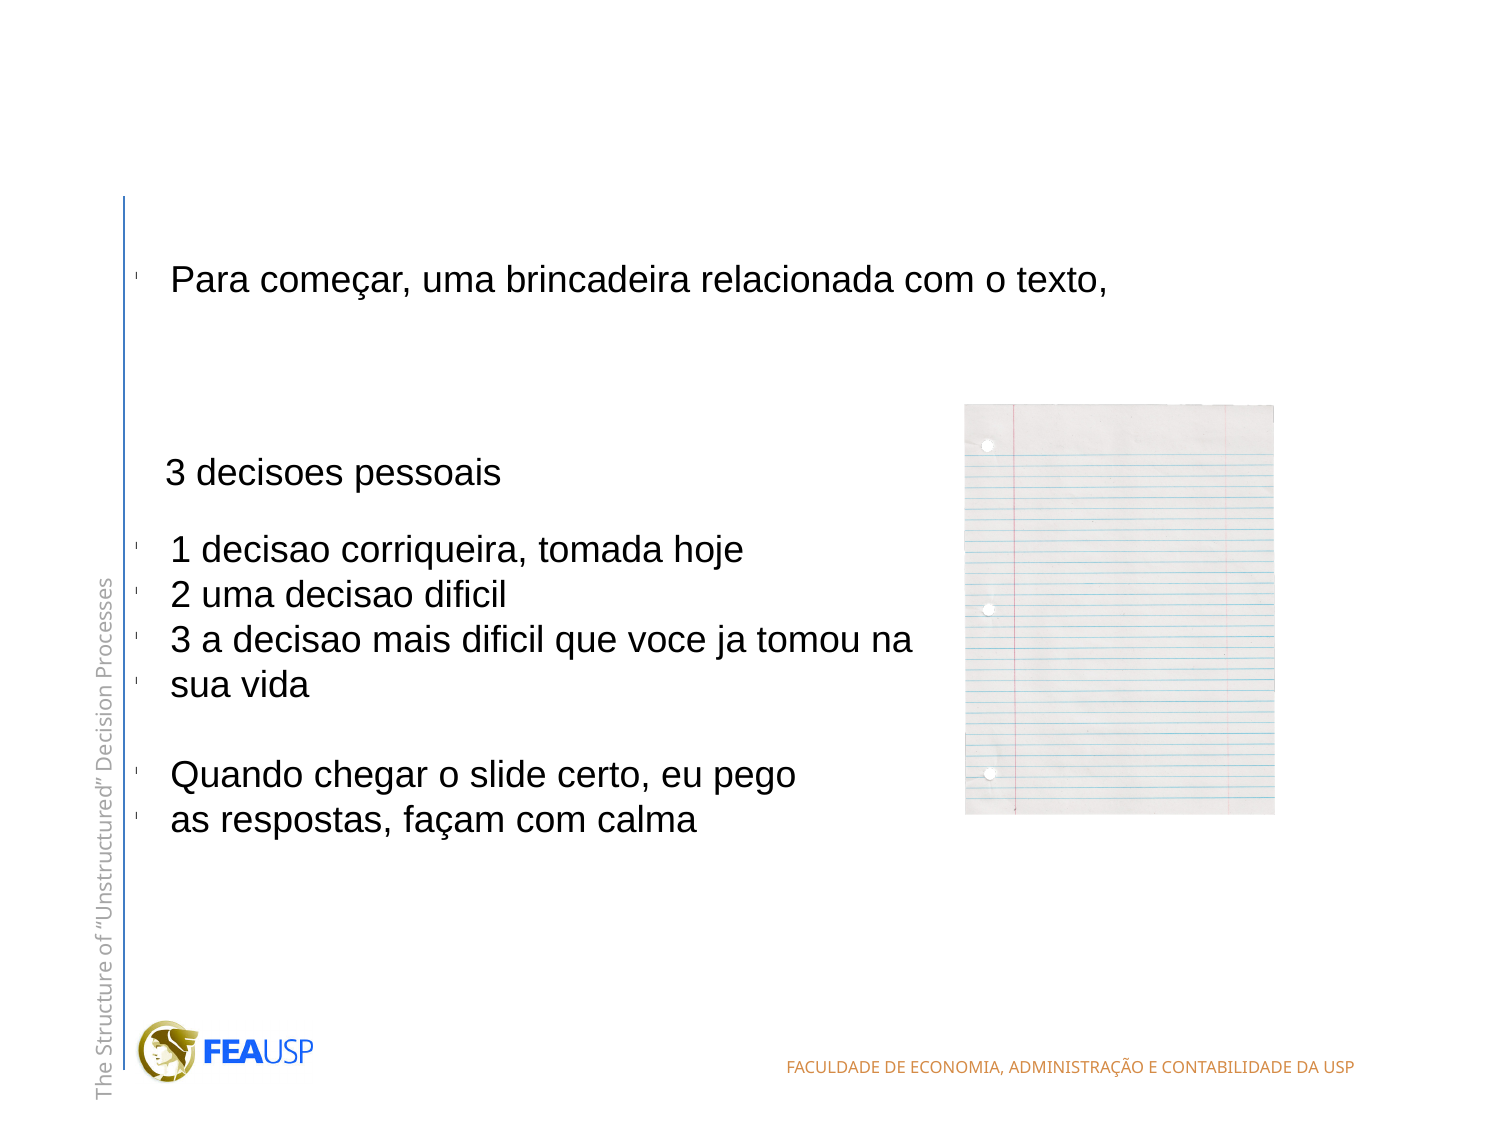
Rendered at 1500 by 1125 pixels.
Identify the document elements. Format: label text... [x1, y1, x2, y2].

text_box Para começar, uma brincadeira relacionada com o texto, 1 decisao corriqueira, tomada hoje 2 uma decisao dificil 3 a decisao mais dificil que voce ja tomou na sua vida Quando chegar o slide certo, eu pego as respostas, façam com calma [134, 254, 1485, 908]
picture [964, 404, 1275, 815]
picture [135, 1020, 313, 1084]
